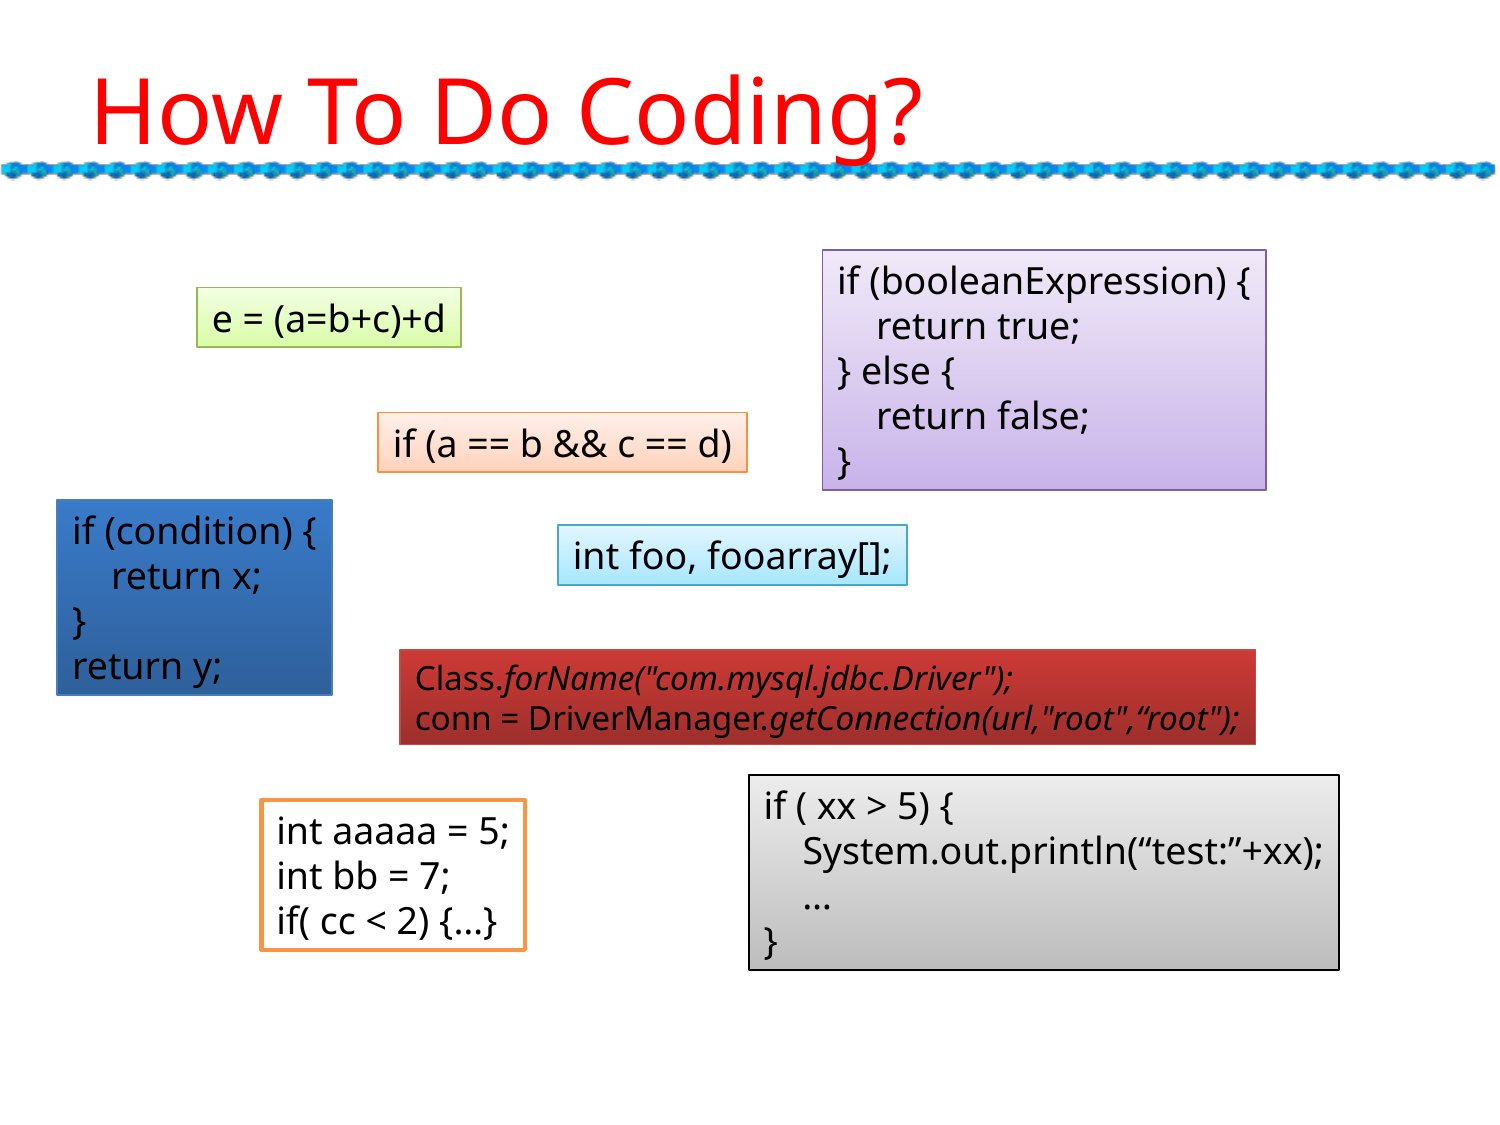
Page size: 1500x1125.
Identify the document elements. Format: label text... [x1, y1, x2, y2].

text_box if (condition) { return x; } return y; [57, 499, 332, 695]
text_box int aaaaa = 5; int bb = 7; if( cc < 2) {…} [261, 799, 525, 950]
title How To Do Coding? [75, 45, 1425, 233]
text_box if ( xx > 5) { System.out.println(“test:”+xx); … } [748, 774, 1340, 970]
picture [1425, 161, 1499, 181]
text_box if (booleanExpression) { return true; } else { return false; } [822, 249, 1266, 490]
text_box e = (a=b+c)+d [197, 287, 462, 348]
text_box Class.forName("com.mysql.jdbc.Driver"); conn = DriverManager.getConnection(url,"root",“root"); [400, 649, 1256, 745]
picture [0, 161, 75, 181]
text_box int foo, fooarray[]; [558, 524, 907, 585]
text_box if (a == b && c == d) [378, 412, 748, 473]
